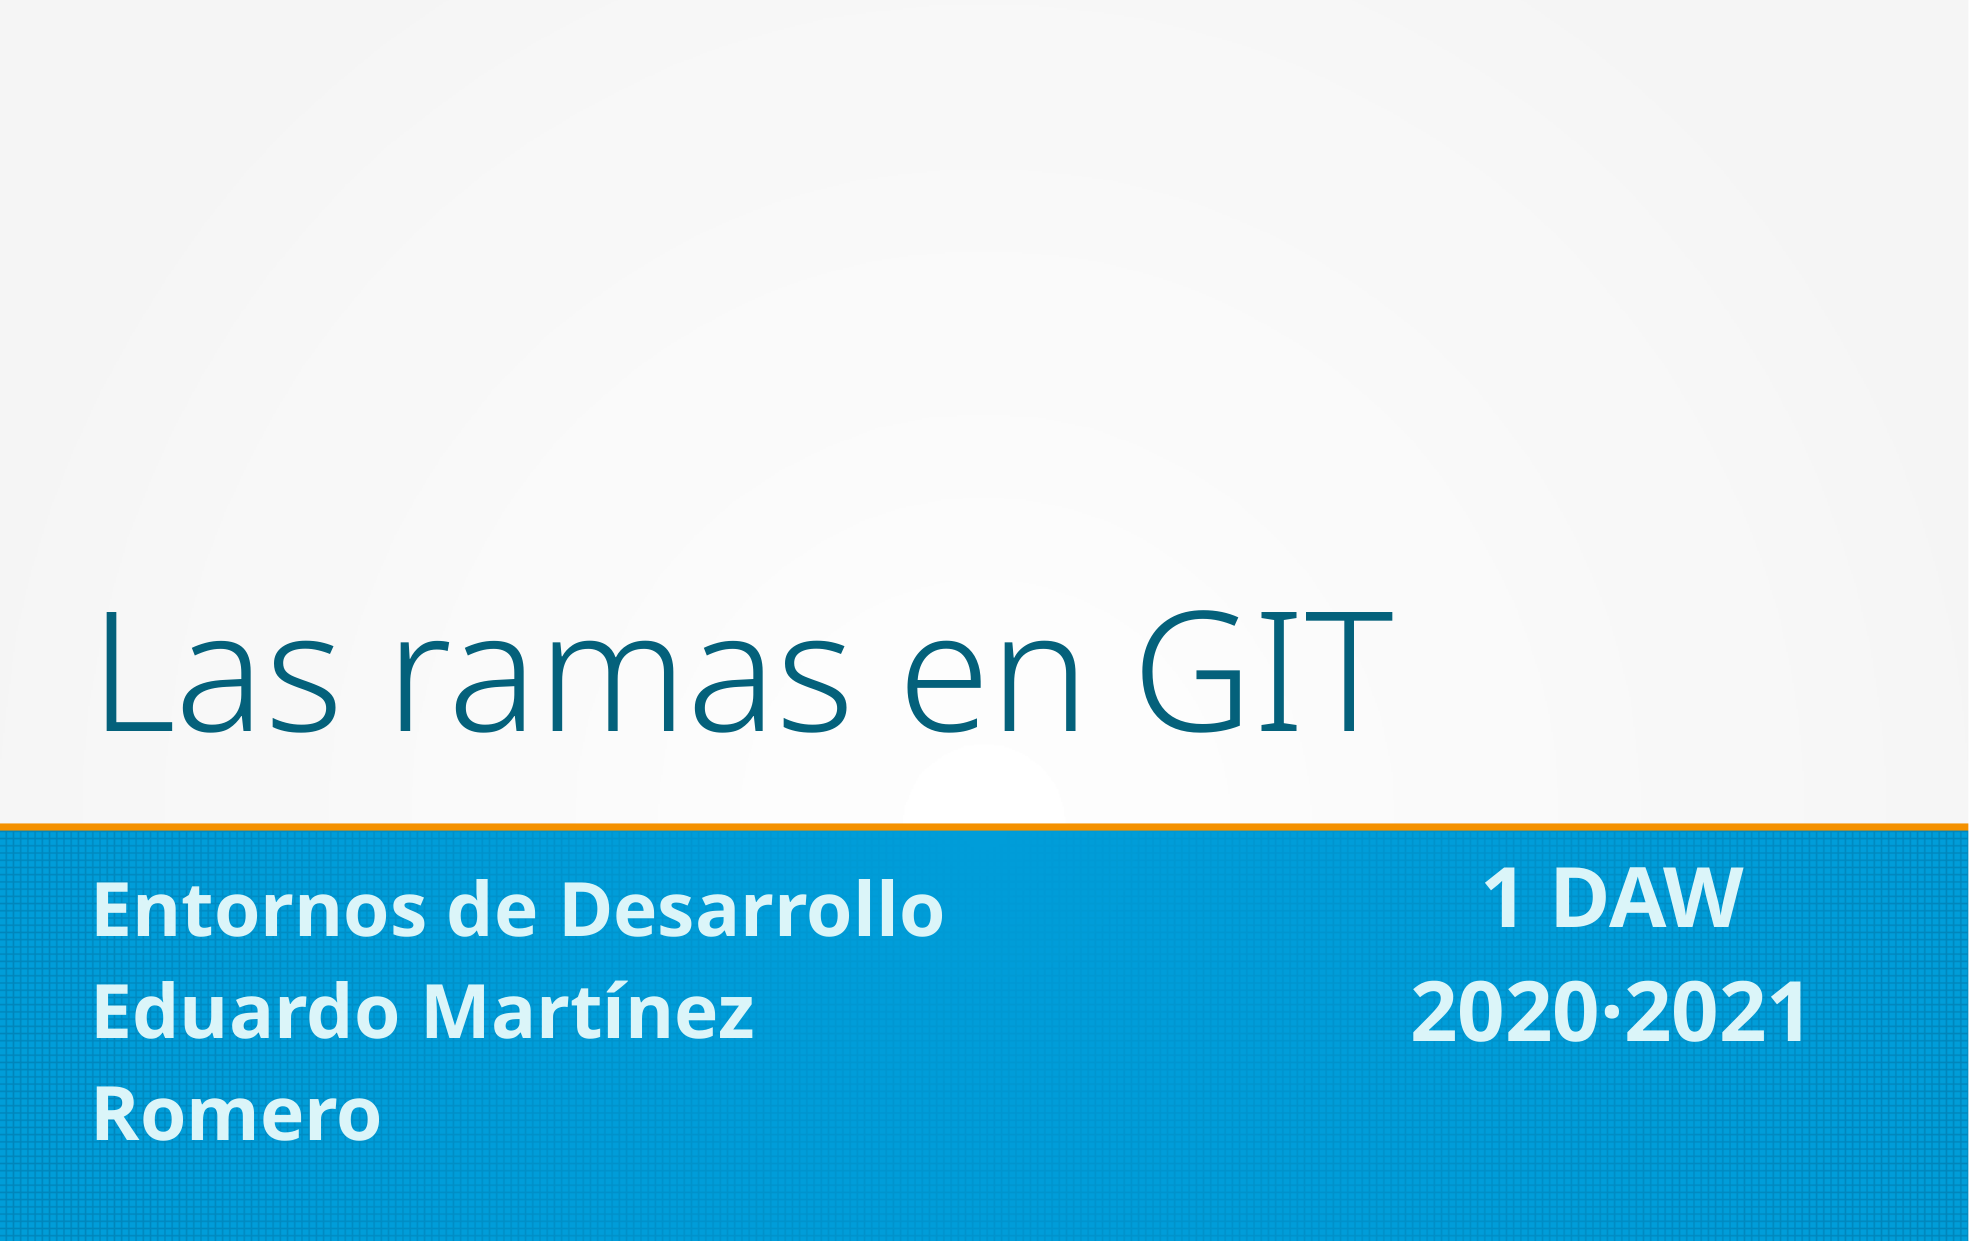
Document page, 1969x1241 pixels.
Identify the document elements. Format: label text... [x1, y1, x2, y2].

text_box 1 DAW 2020·2021 [1346, 838, 1878, 1099]
title Las ramas en GIT [90, 49, 1862, 781]
picture [0, 0, 1969, 830]
subtitle Entornos de Desarrollo Eduardo Martínez Romero [90, 855, 1016, 1111]
